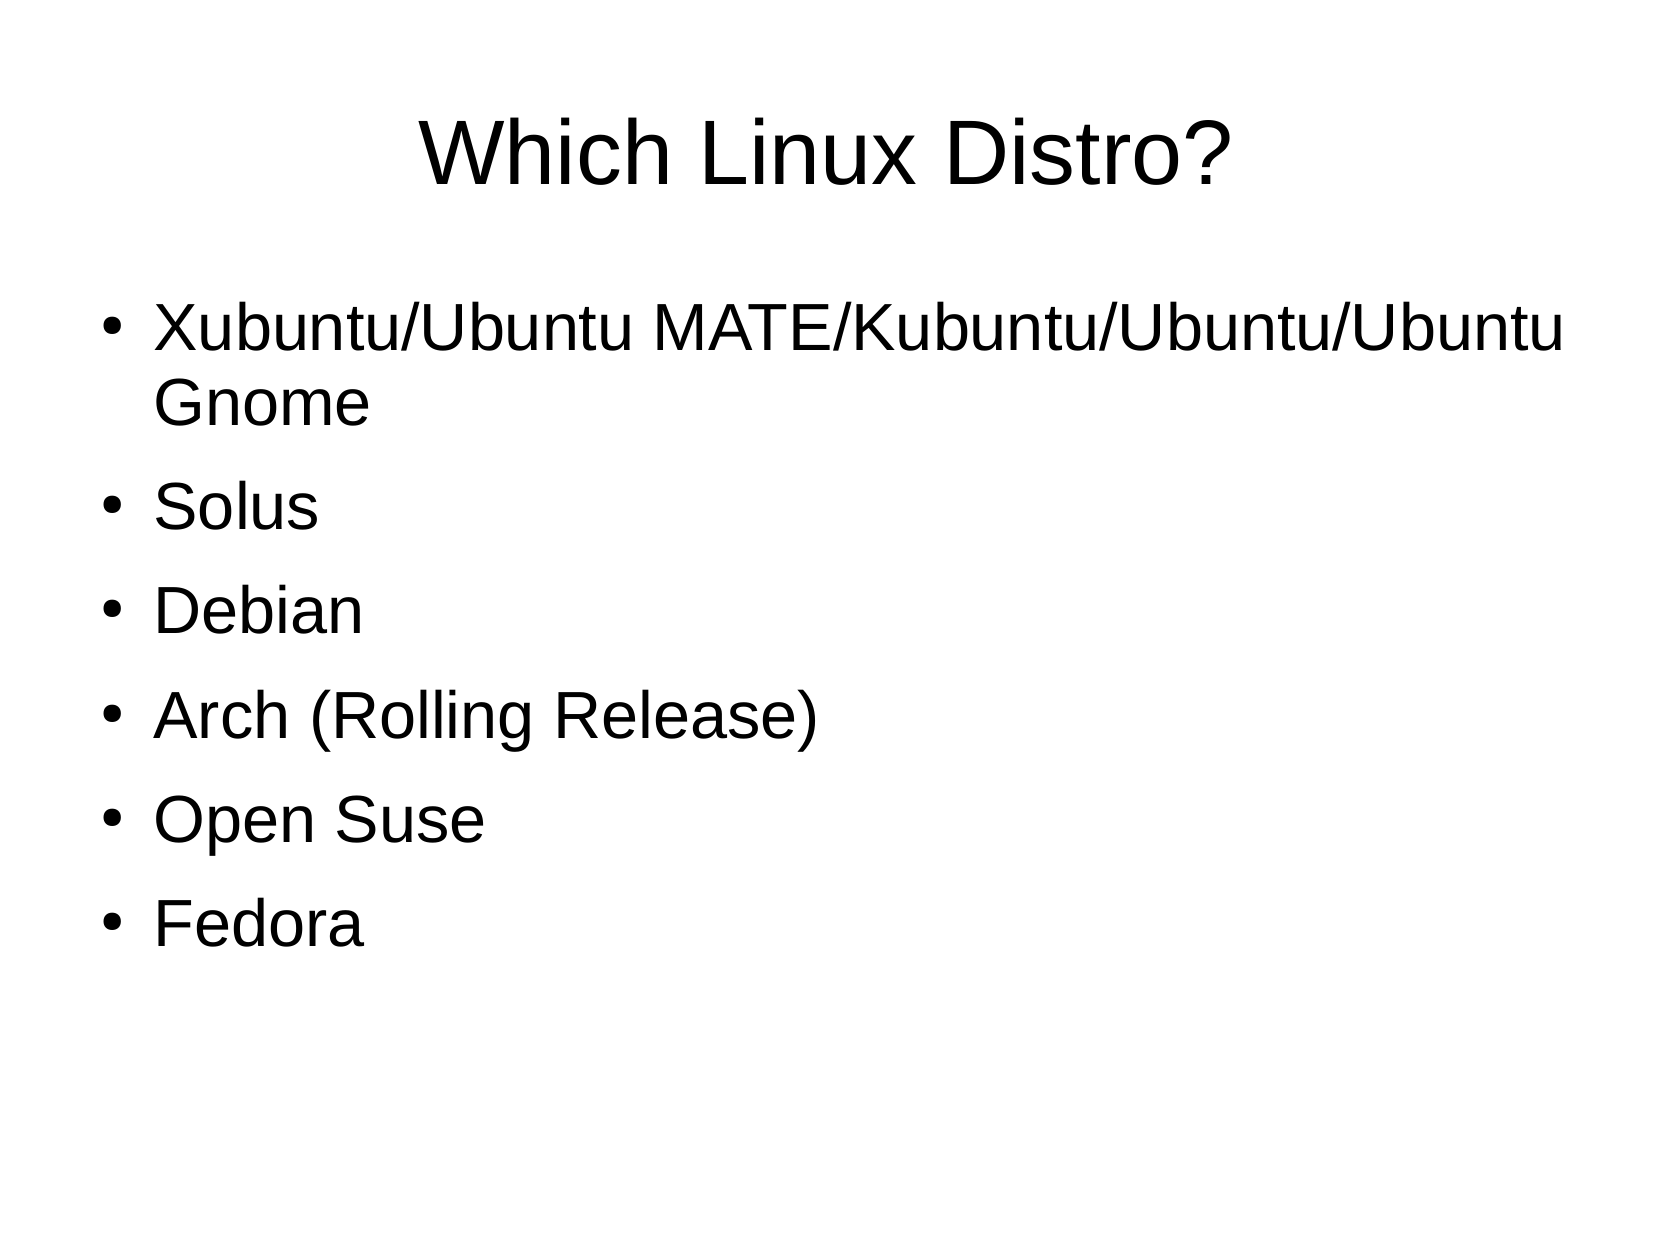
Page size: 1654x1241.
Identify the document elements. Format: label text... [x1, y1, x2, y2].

title Which Linux Distro? [82, 49, 1571, 257]
list Xubuntu/Ubuntu MATE/Kubuntu/Ubuntu/Ubuntu Gnome Solus Debian Arch (Rolling Release) Open Suse Fedora [82, 290, 1571, 1010]
